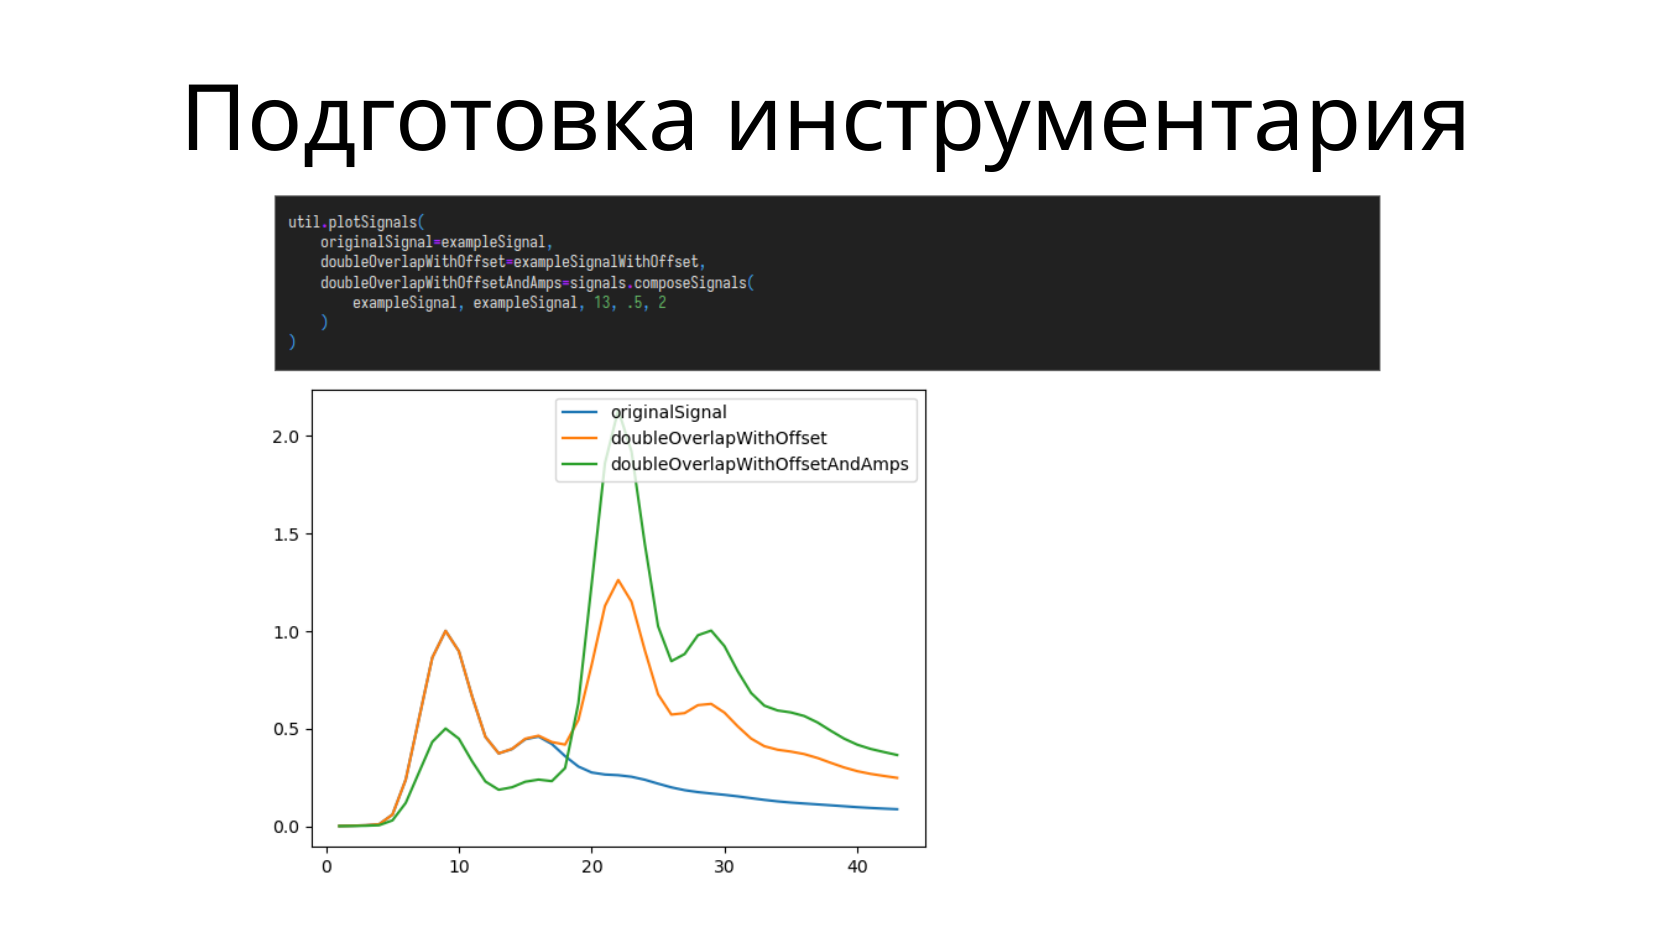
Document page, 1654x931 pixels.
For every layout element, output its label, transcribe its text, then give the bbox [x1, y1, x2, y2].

title Подготовка инструментария [82, 37, 1571, 193]
picture [266, 188, 1388, 890]
